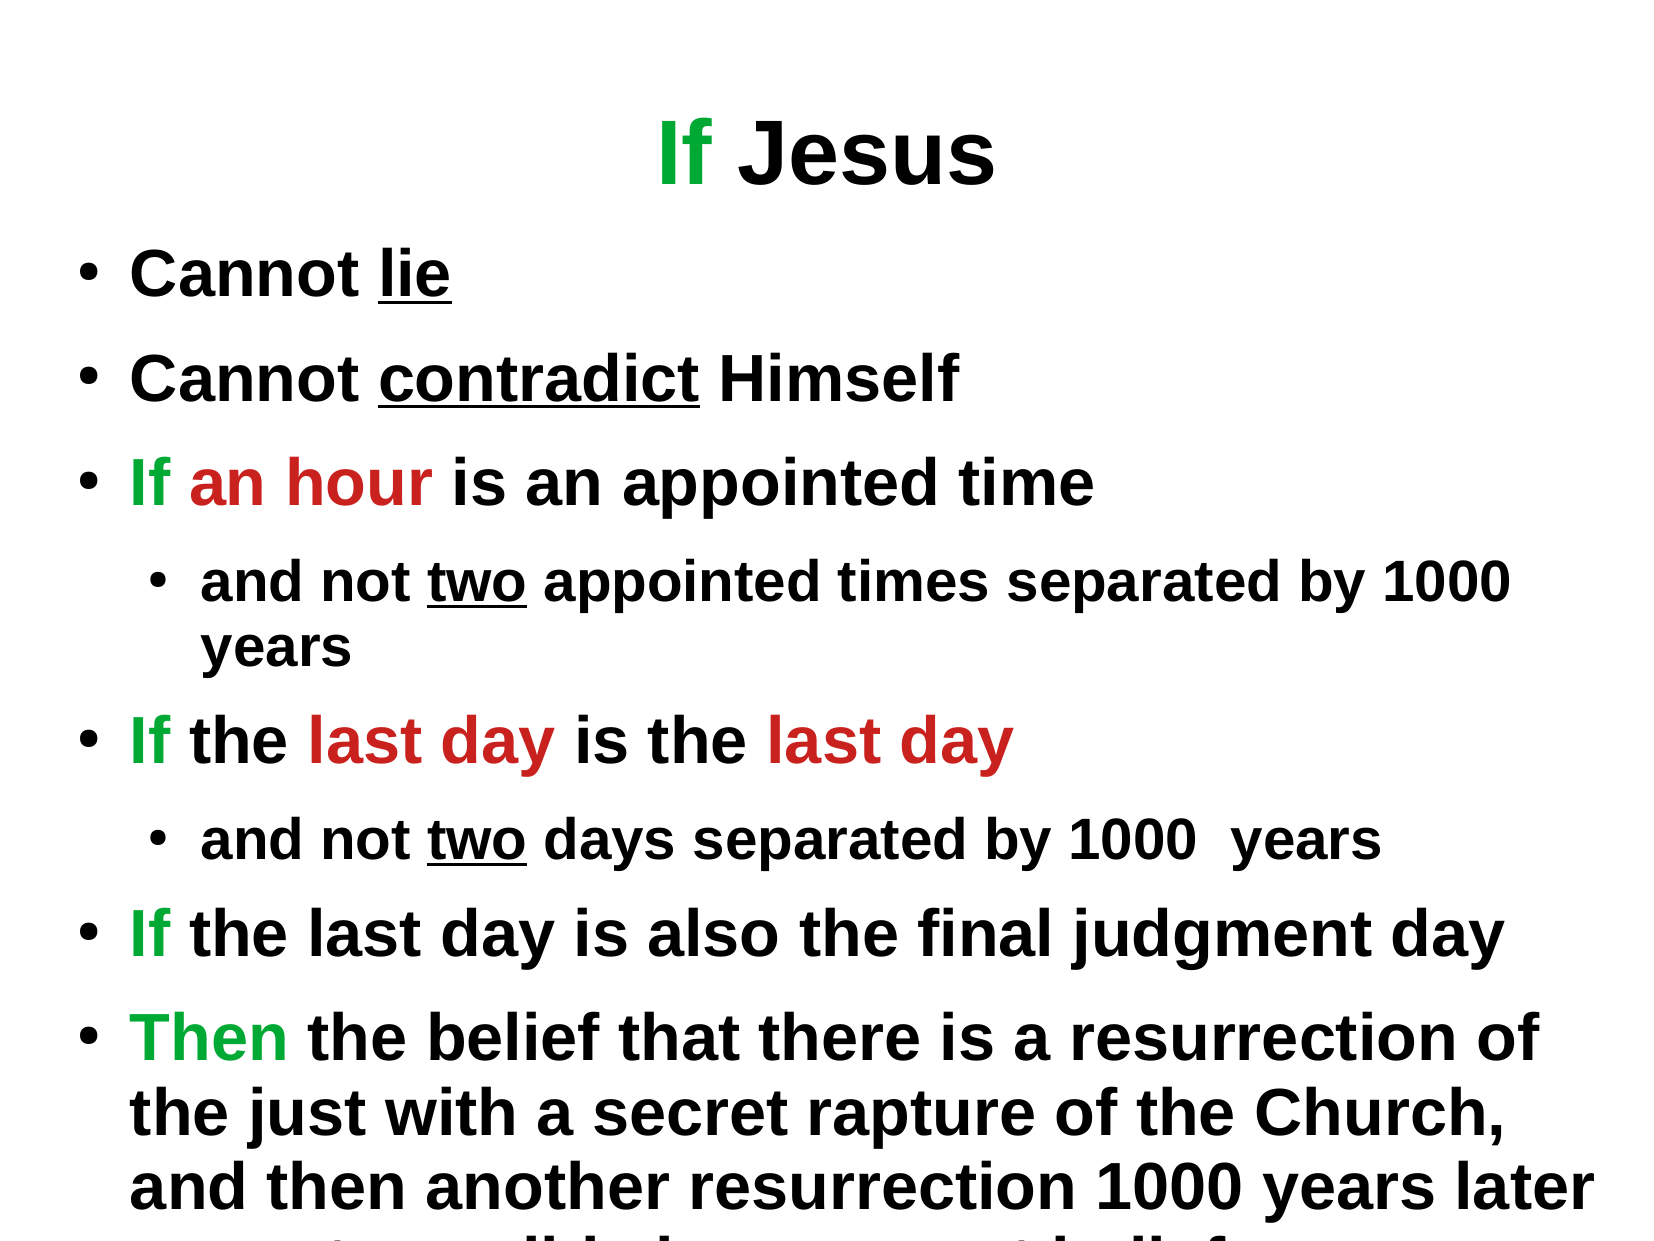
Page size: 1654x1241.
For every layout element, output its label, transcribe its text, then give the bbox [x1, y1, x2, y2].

list Cannot lie Cannot contradict Himself If an hour is an appointed time and not two appointed times separated by 1000 years If the last day is the last day and not two days separated by 1000 years If the last day is also the final judgment day Then the belief that there is a resurrection of the just with a secret rapture of the Church, and then another resurrection 1000 years later cannot possibly be a correct belief [59, 236, 1625, 1241]
title If Jesus [82, 49, 1571, 236]
